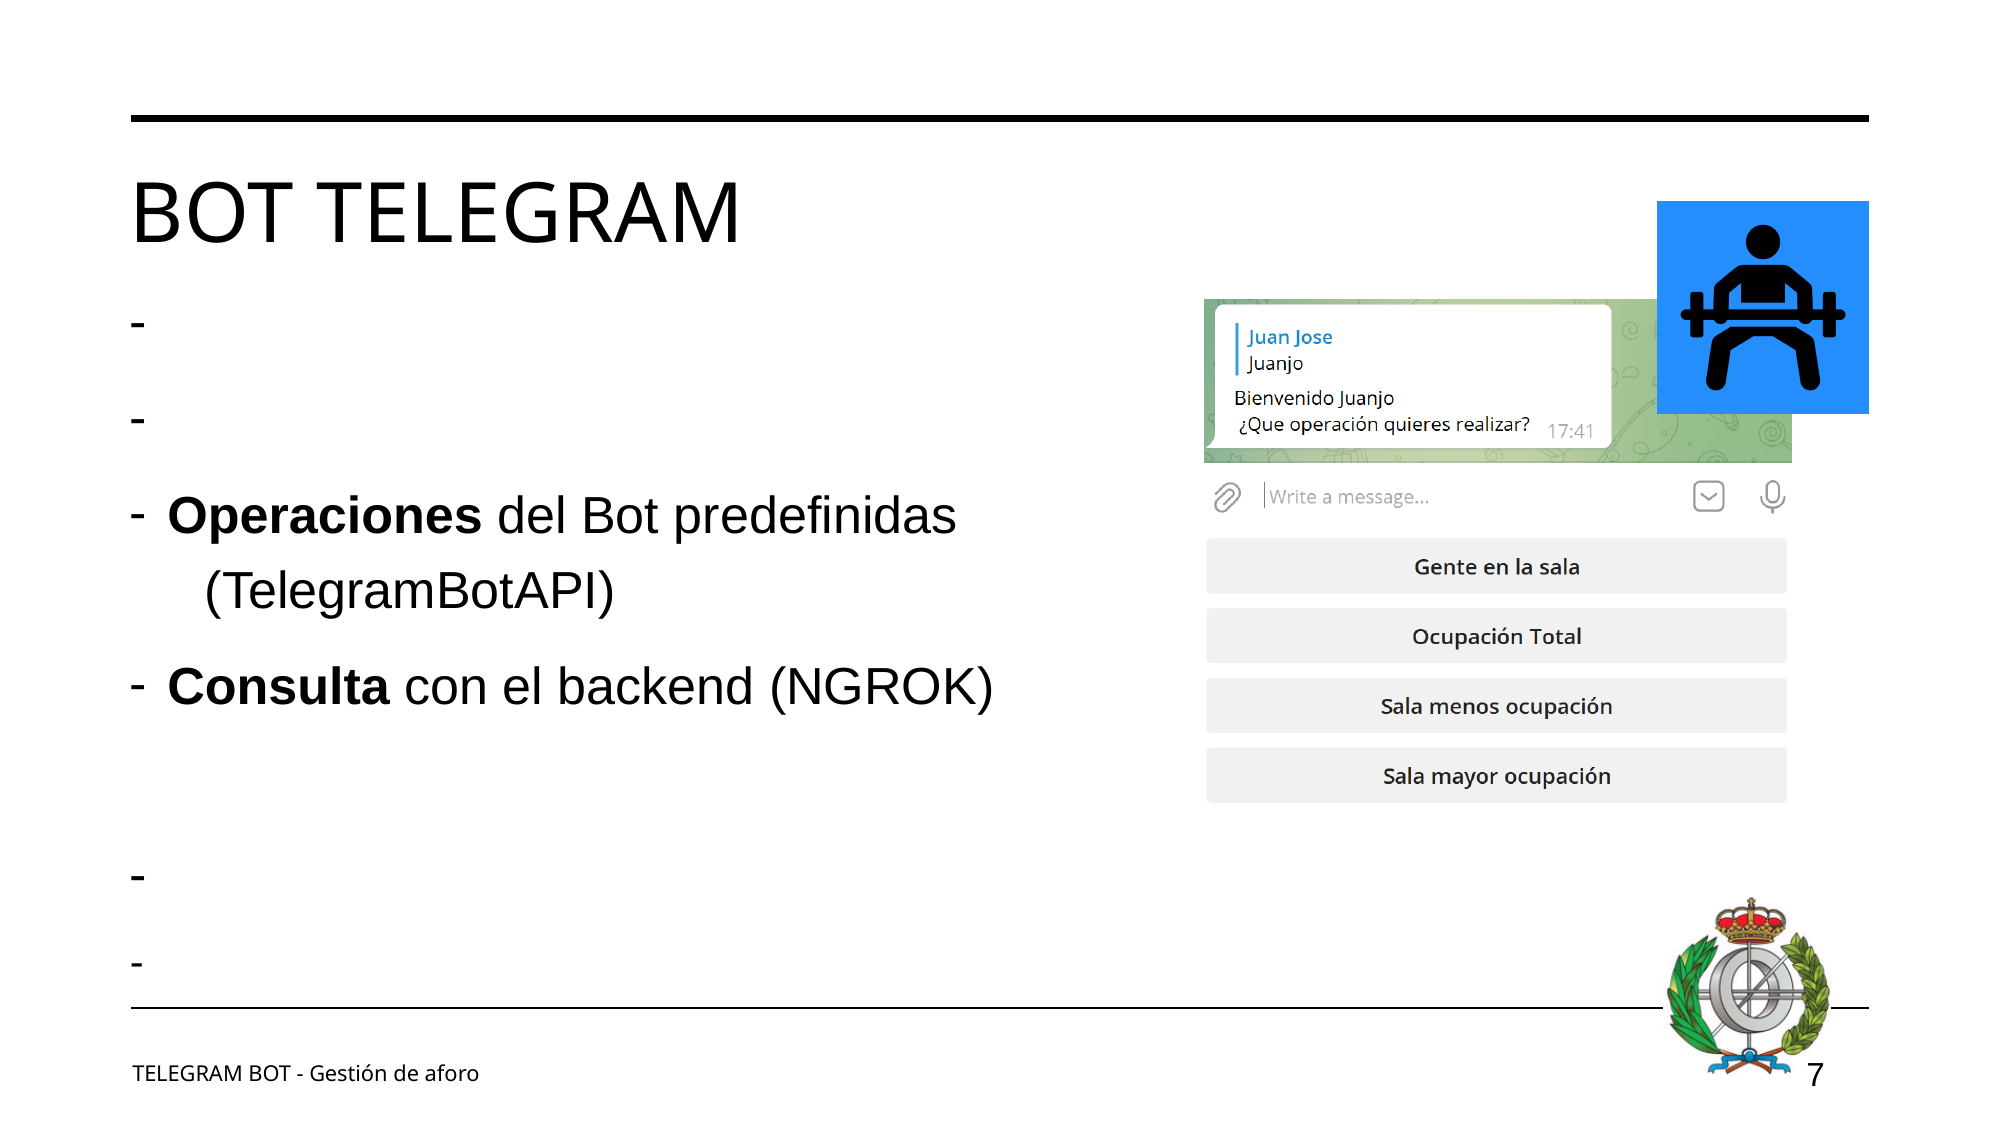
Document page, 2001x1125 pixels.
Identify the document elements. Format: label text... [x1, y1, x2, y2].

text_box [1791, 1042, 1902, 1103]
title BOT TELEGRAM [114, 151, 1869, 308]
picture [1204, 202, 1869, 811]
text_box TELEGRAM BOT - Gestión de aforo [117, 1042, 863, 1103]
picture [1663, 897, 1831, 1075]
list Operaciones del Bot predefinidas (TelegramBotAPI) Consulta con el backend (NGROK) [114, 282, 1180, 973]
